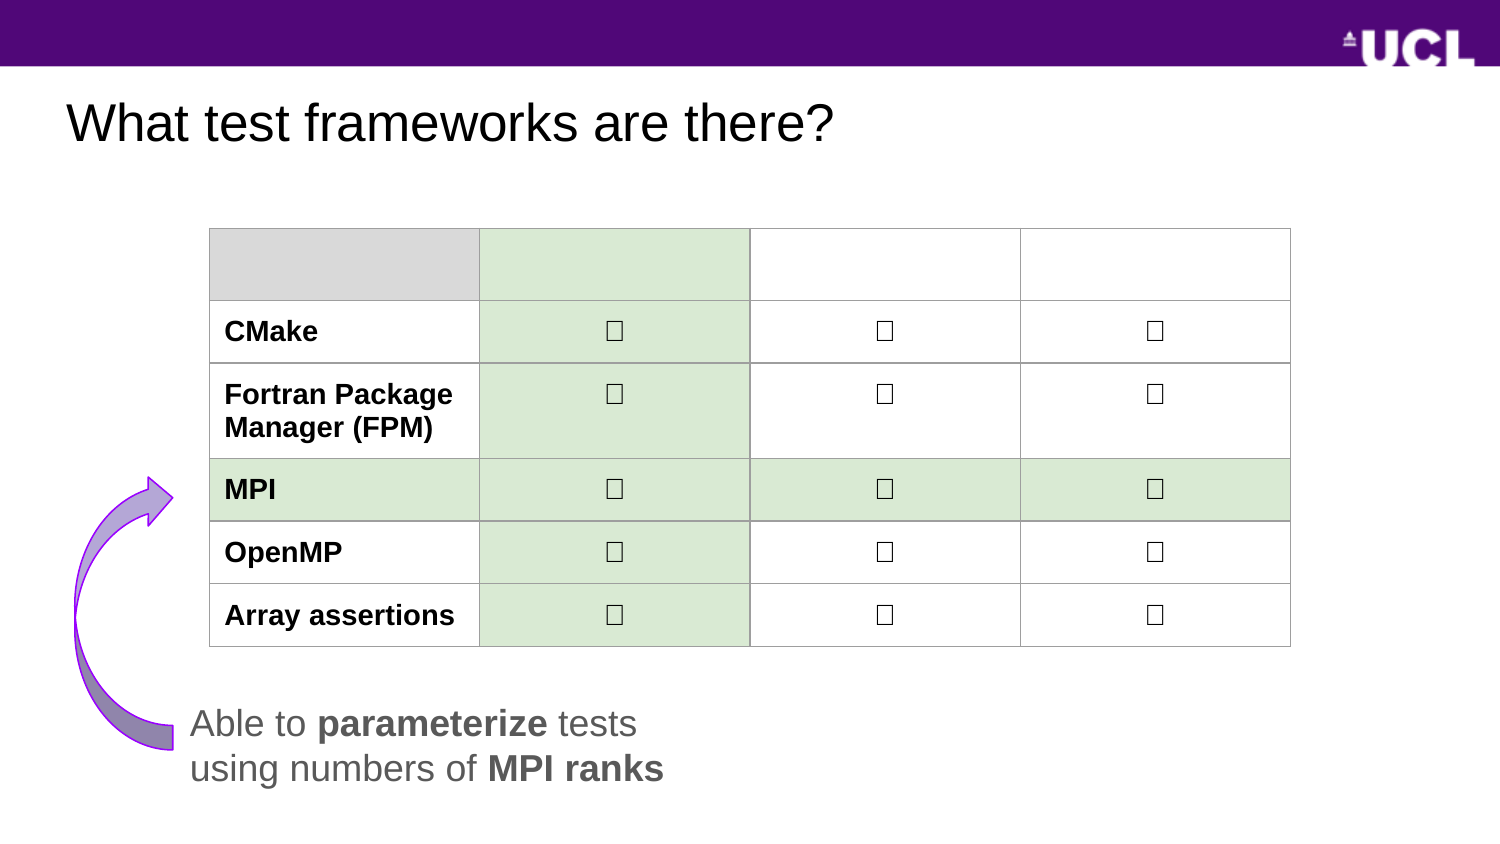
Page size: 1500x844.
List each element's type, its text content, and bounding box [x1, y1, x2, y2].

table_cell ❌ [480, 522, 749, 583]
table_cell ❌ [751, 522, 1020, 583]
table_cell Array assertions [210, 584, 479, 646]
table_cell ✅ [1021, 364, 1290, 458]
table_cell ❌ [480, 364, 749, 458]
table_cell ❌ [751, 459, 1020, 520]
table_header [210, 229, 479, 300]
table_cell Fortran Package Manager (FPM) [210, 364, 479, 458]
table_header [751, 229, 1020, 300]
picture [0, 0, 1500, 844]
table_cell ✅ [480, 584, 749, 646]
text_box [74, 477, 173, 750]
table_cell ❌ [1021, 459, 1290, 520]
title What test frameworks are there? [51, 72, 1449, 167]
table_cell MPI [210, 459, 479, 520]
table_cell ❌ [1021, 522, 1290, 583]
text_box Able to parameterize tests using numbers of MPI ranks [174, 683, 715, 804]
table_cell ❌ [751, 584, 1020, 646]
table_cell ✅ [1021, 301, 1290, 362]
table_cell ✅ [751, 301, 1020, 362]
table_cell CMake [210, 301, 479, 362]
table_cell OpenMP [210, 522, 479, 583]
table_header [1021, 229, 1290, 300]
table_cell ✅ [751, 364, 1020, 458]
table_header [480, 229, 749, 300]
table_cell ✅ [480, 459, 749, 520]
table_cell ✅ [1021, 584, 1290, 646]
table_cell ✅ [480, 301, 749, 362]
